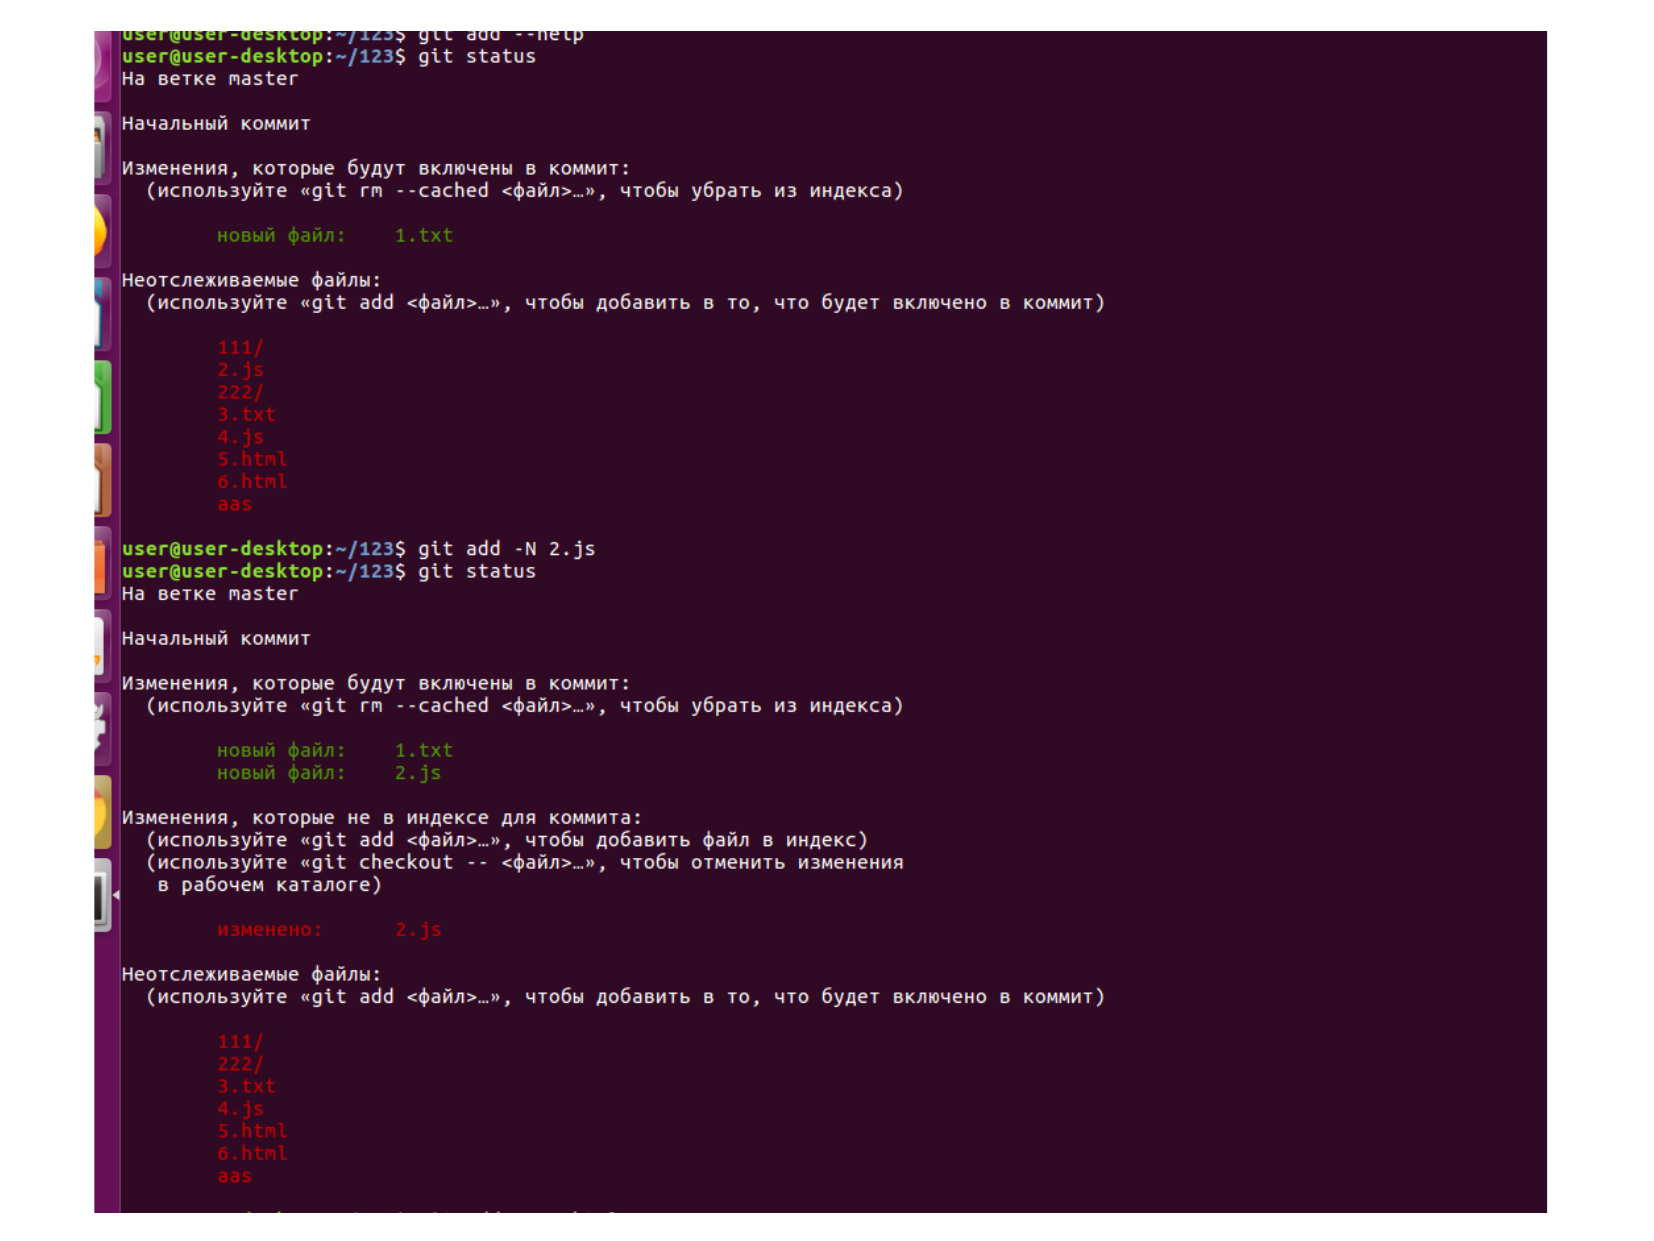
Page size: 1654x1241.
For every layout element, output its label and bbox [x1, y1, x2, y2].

picture [94, 31, 1548, 1213]
